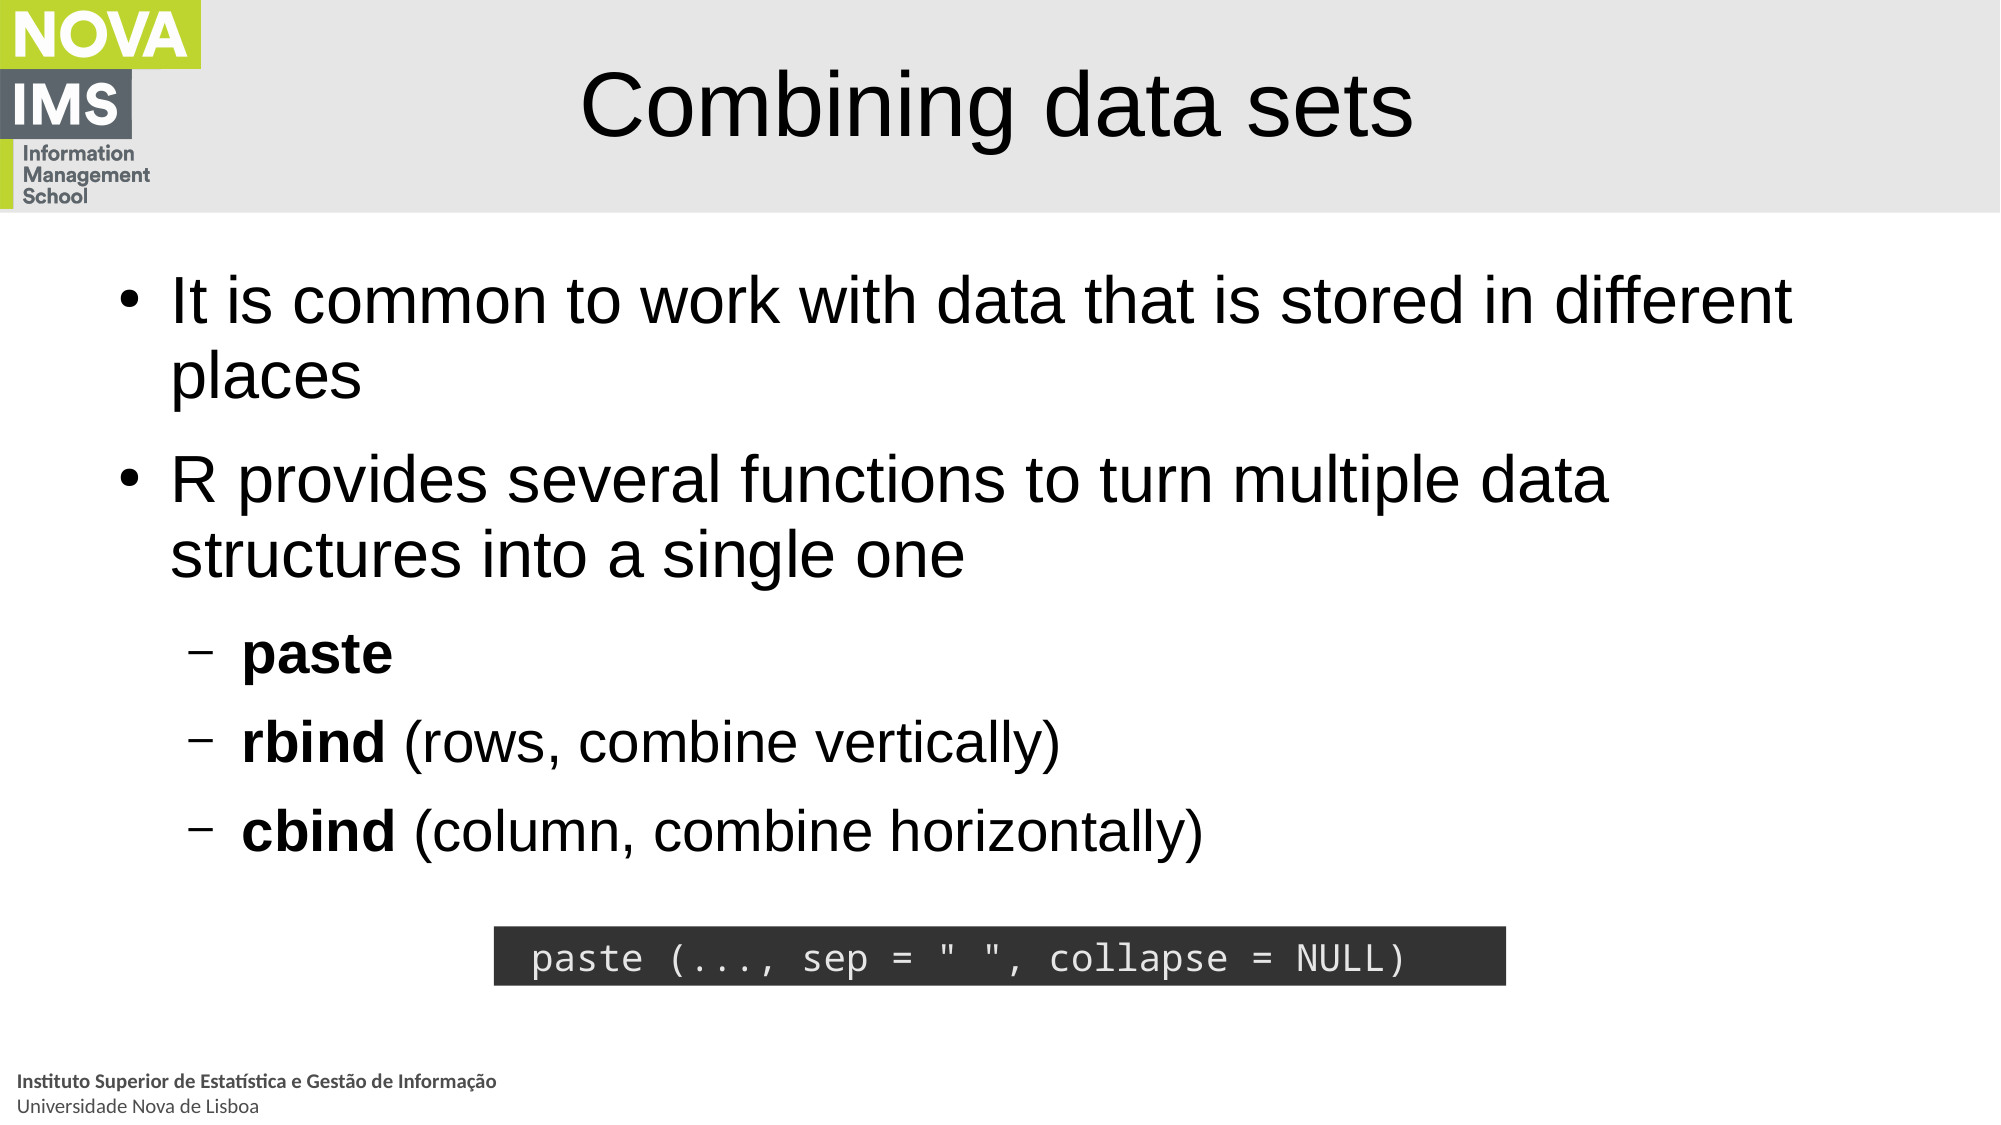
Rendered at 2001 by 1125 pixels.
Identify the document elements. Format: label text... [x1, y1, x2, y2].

title Combining data sets [94, 19, 1902, 189]
text_box paste (..., sep = " ", collapse = NULL) [493, 926, 1507, 986]
list It is common to work with data that is stored in different places R provides several functions to turn multiple data structures into a single one paste rbind (rows, combine vertically) cbind (column, combine horizontally) [99, 263, 1900, 916]
picture [0, 0, 201, 209]
